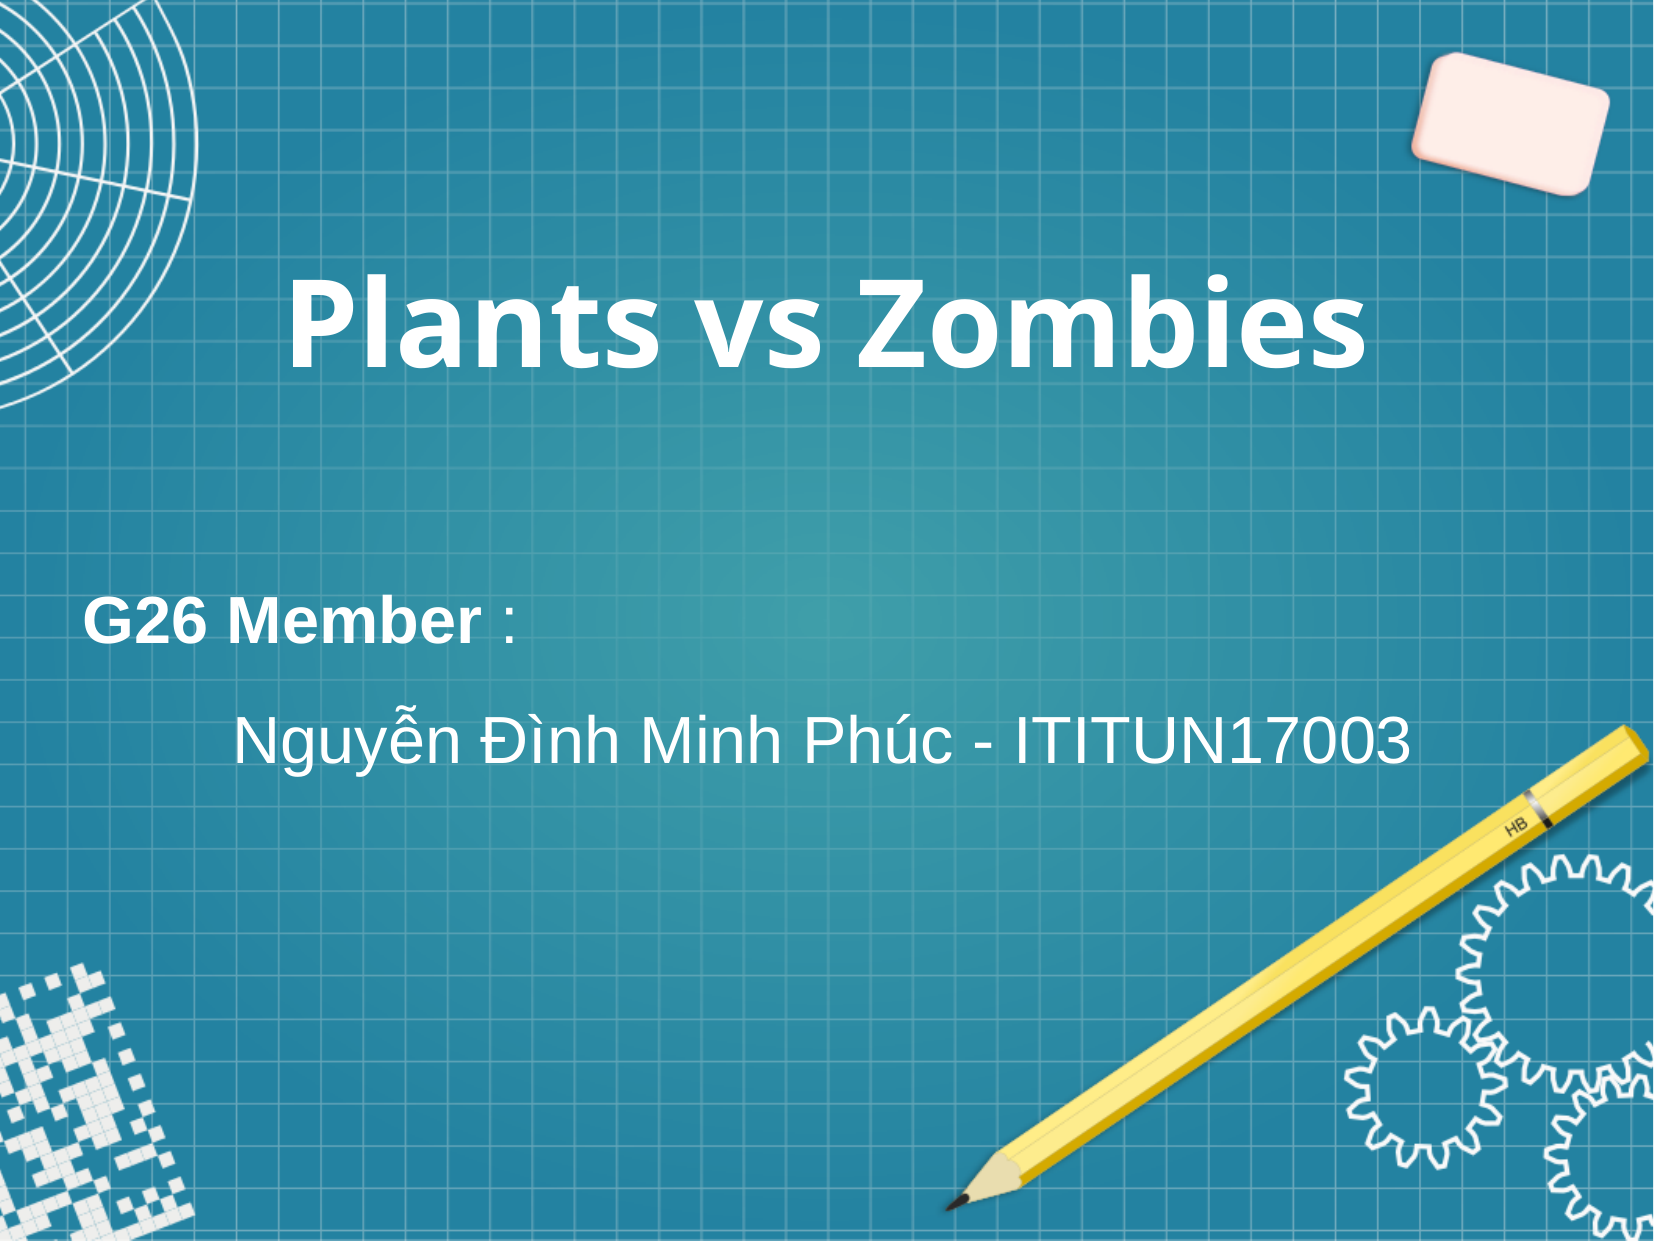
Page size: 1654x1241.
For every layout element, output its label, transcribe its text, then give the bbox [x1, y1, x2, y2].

subtitle G26 Member : Nguyễn Đình Minh Phúc - ITITUN17003 [82, 435, 1571, 1038]
title Plants vs Zombies [82, 177, 1571, 435]
